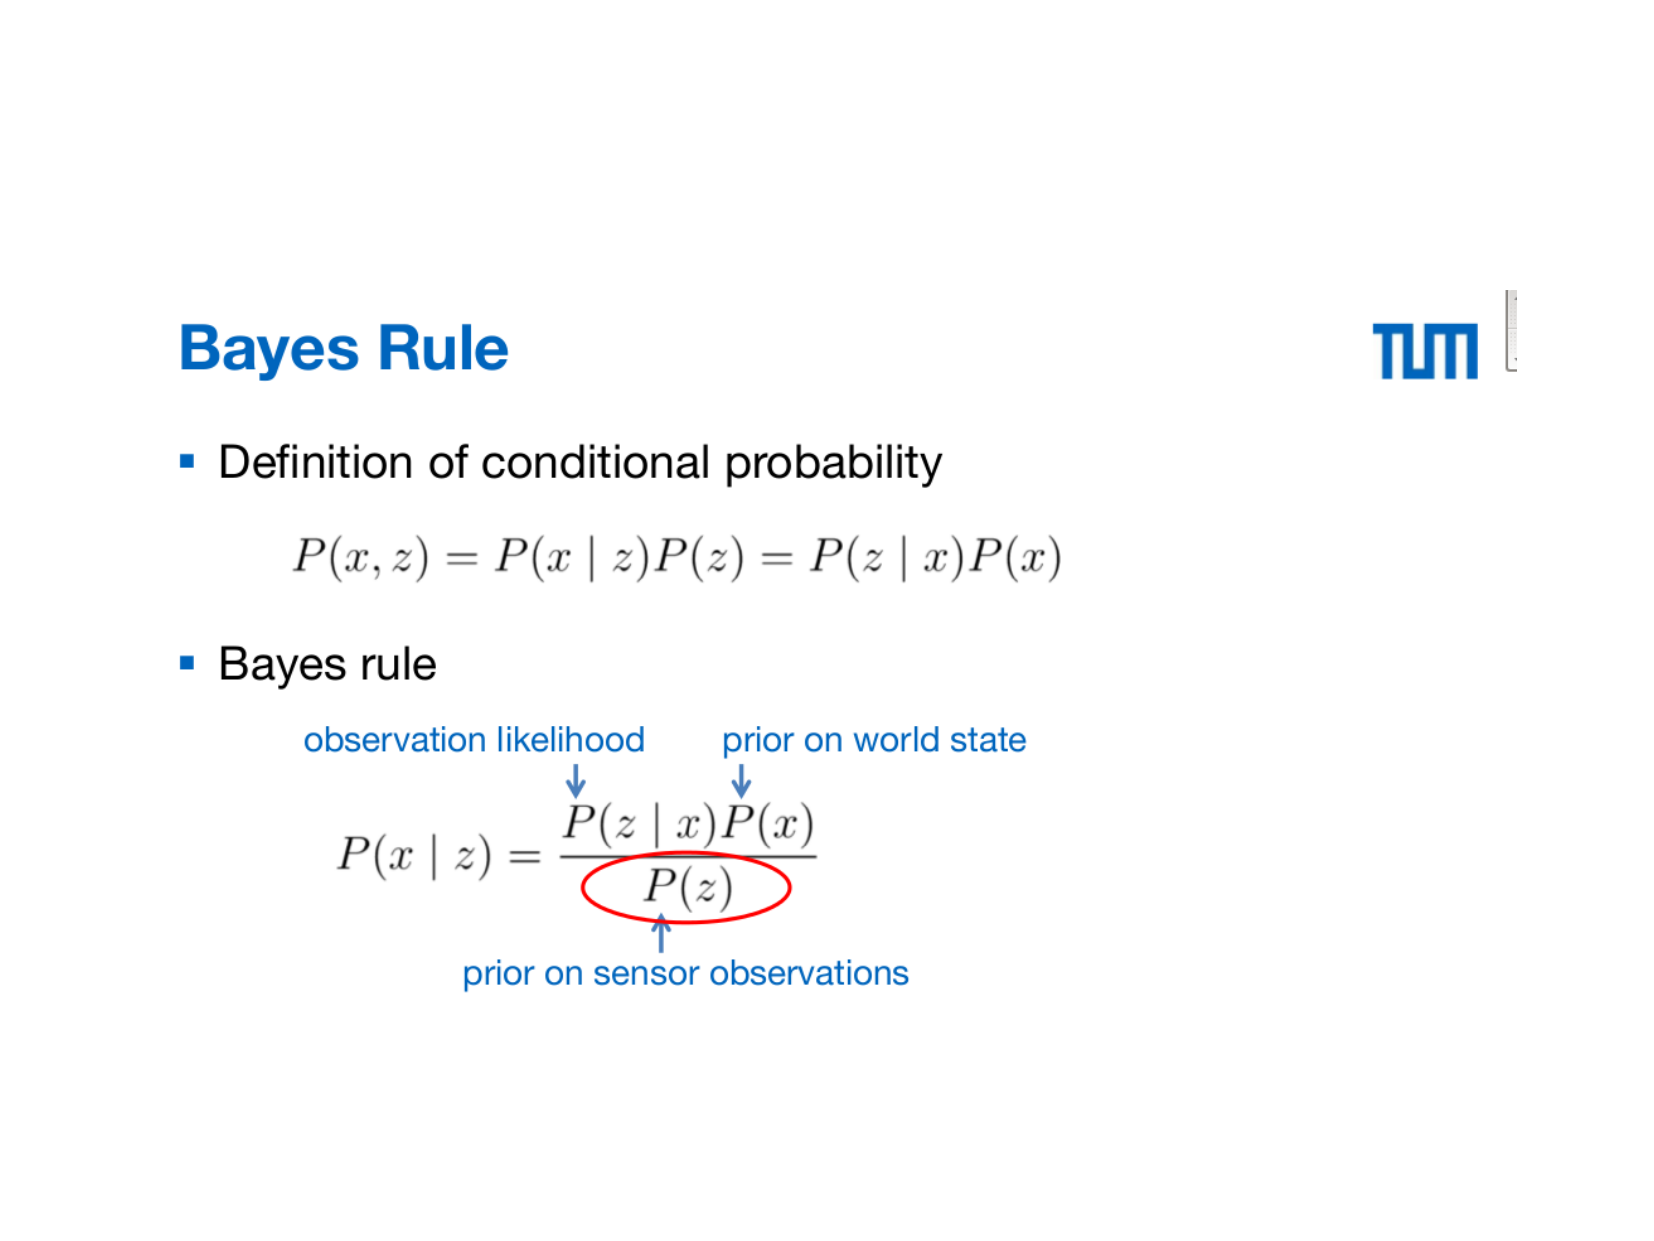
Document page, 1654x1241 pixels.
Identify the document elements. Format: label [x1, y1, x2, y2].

picture [136, 290, 1517, 1010]
